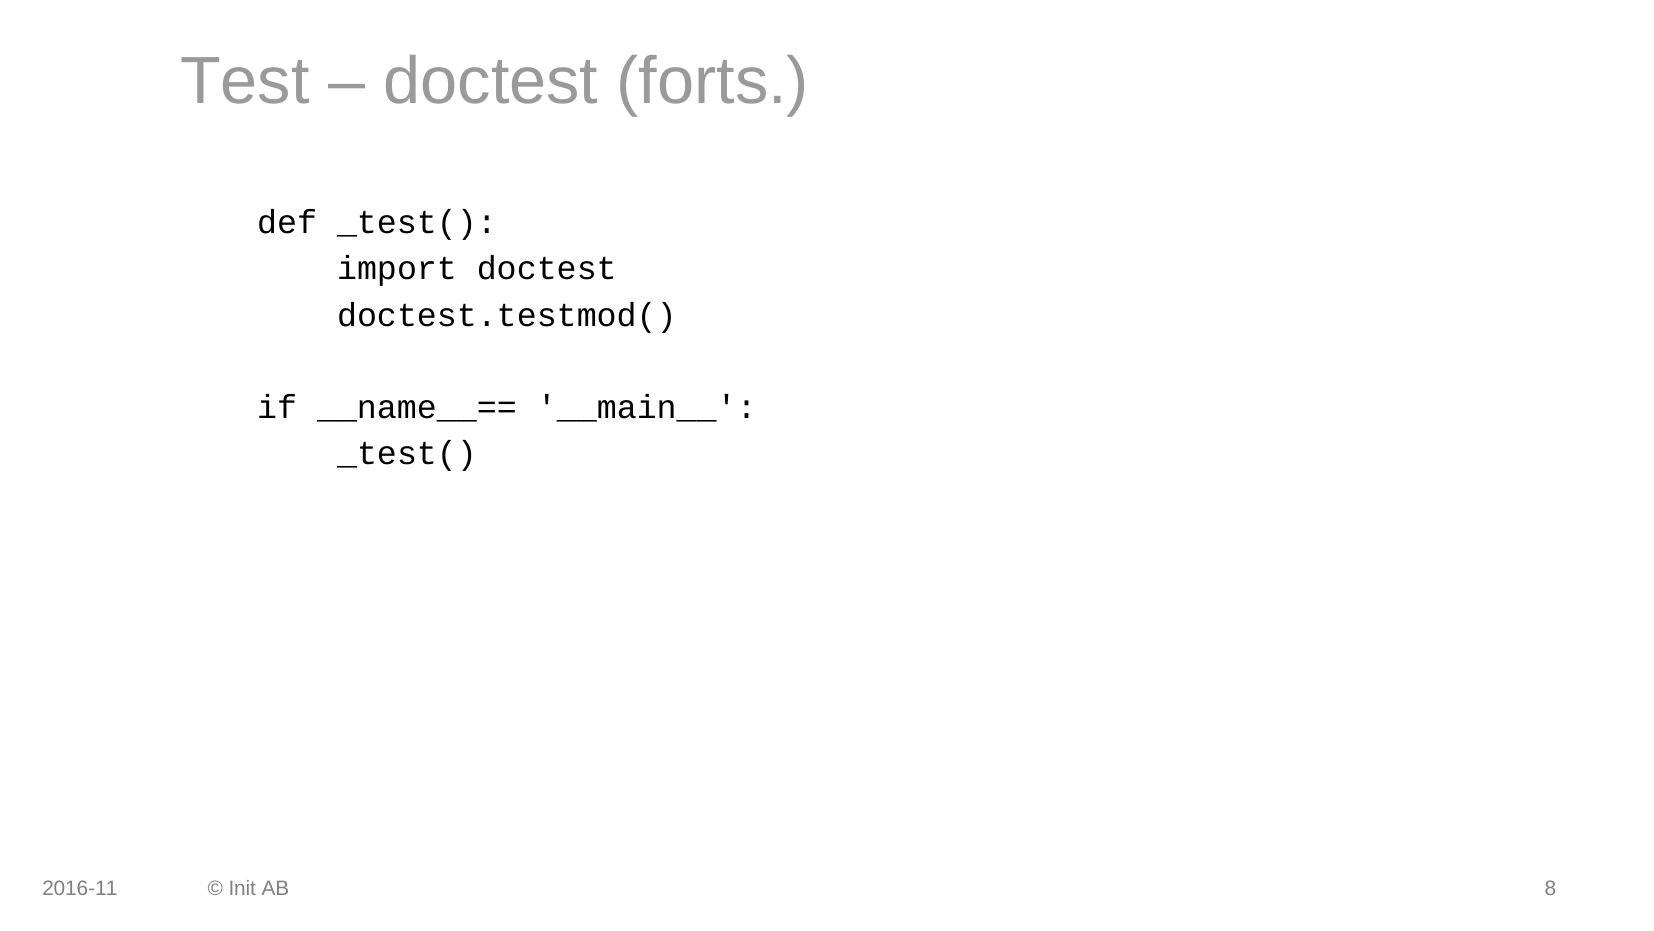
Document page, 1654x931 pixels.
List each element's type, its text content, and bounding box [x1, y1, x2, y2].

text_box def _test(): import doctest doctest.testmod() if __name__== '__main__': _test() [165, 156, 1489, 852]
text_box <nummer> [1488, 857, 1571, 908]
text_box 2016-11 [27, 857, 166, 908]
text_box Test – doctest (forts.) [165, 0, 1489, 125]
text_box © Init AB [192, 857, 1461, 908]
